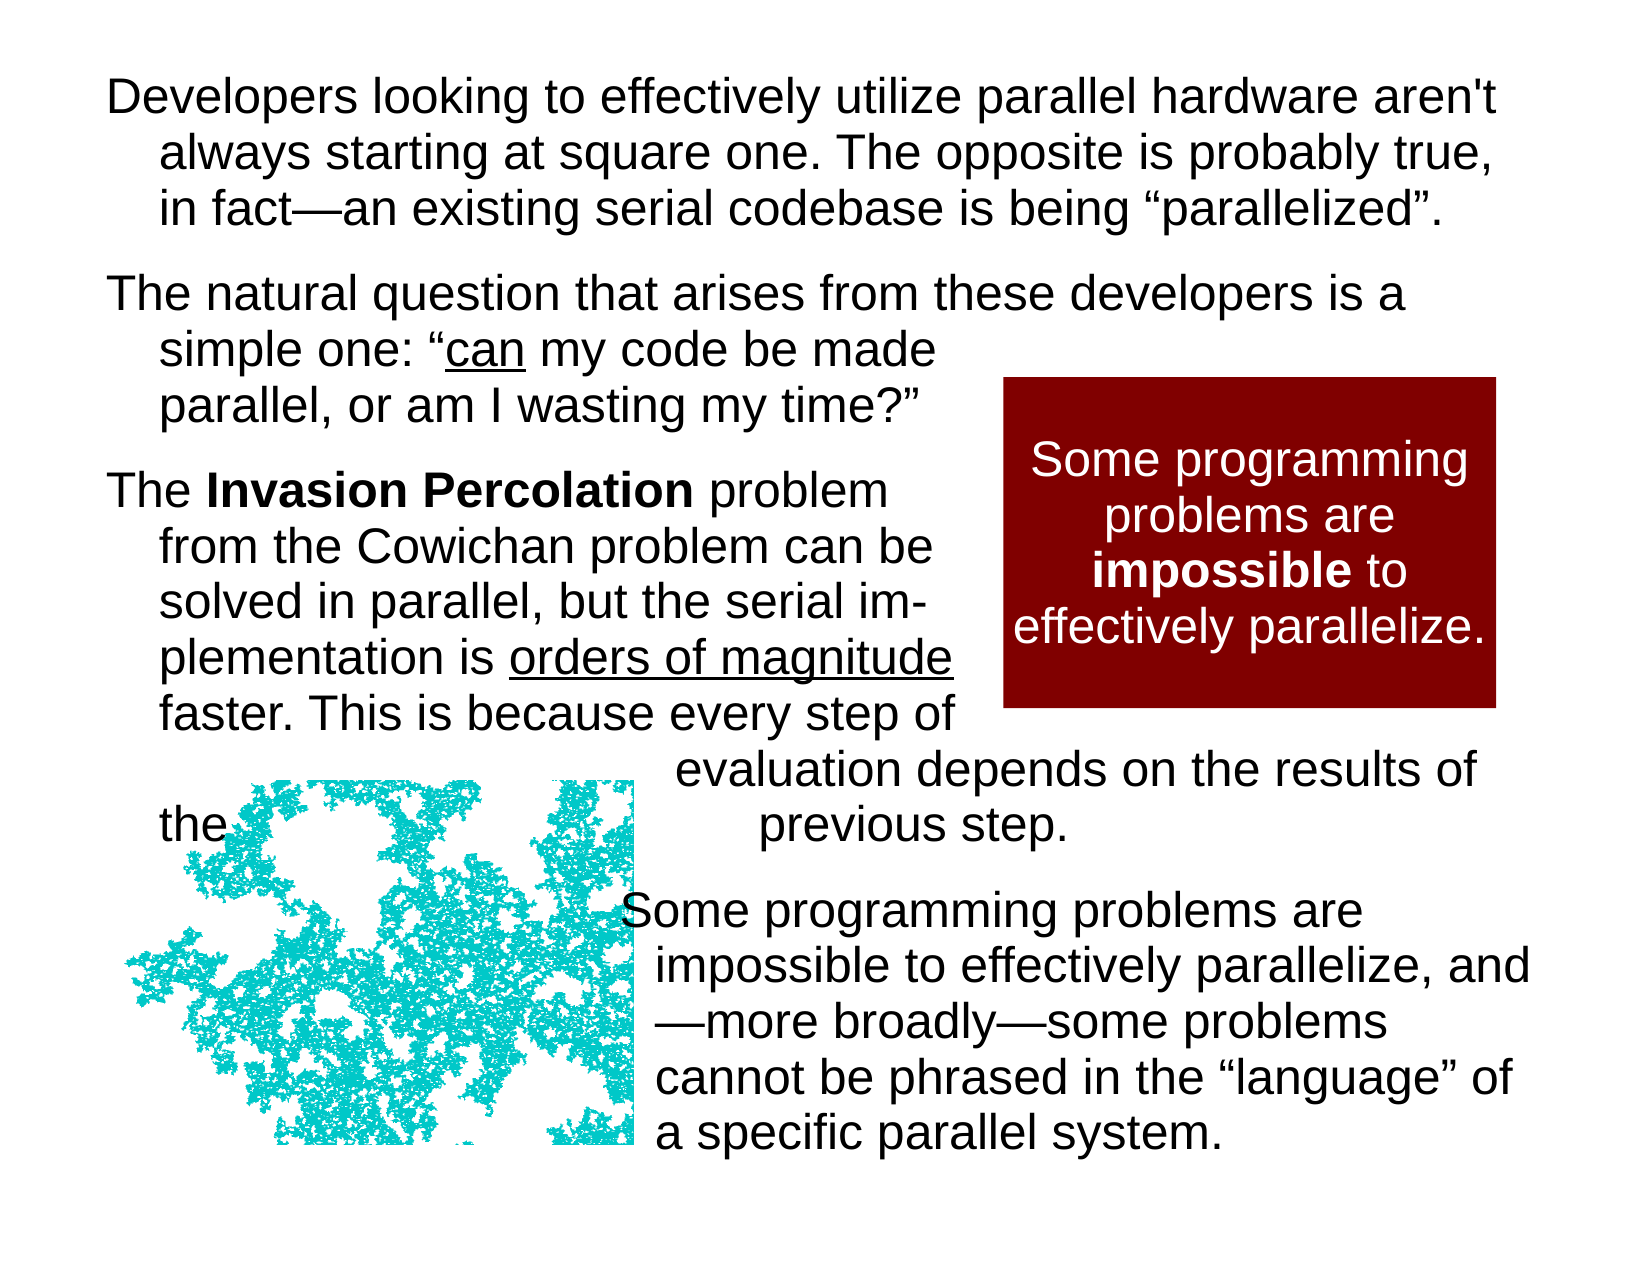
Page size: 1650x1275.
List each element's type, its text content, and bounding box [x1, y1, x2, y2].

list Developers looking to effectively utilize parallel hardware aren't always starting at square one. The opposite is probably true, in fact—an existing serial codebase is being “parallelized”. The natural question that arises from these developers is a simple one: “can my code be made parallel, or am I wasting my time?” The Invasion Percolation problem from the Cowichan problem can be solved in parallel, but the serial im- plementation is orders of magnitude faster. This is because every step of evaluation depends on the results of the previous step. Some programming problems are impossible to effectively parallelize, and—more broadly—some problems cannot be phrased in the “language” of a specific parallel system. [88, 68, 1535, 1161]
